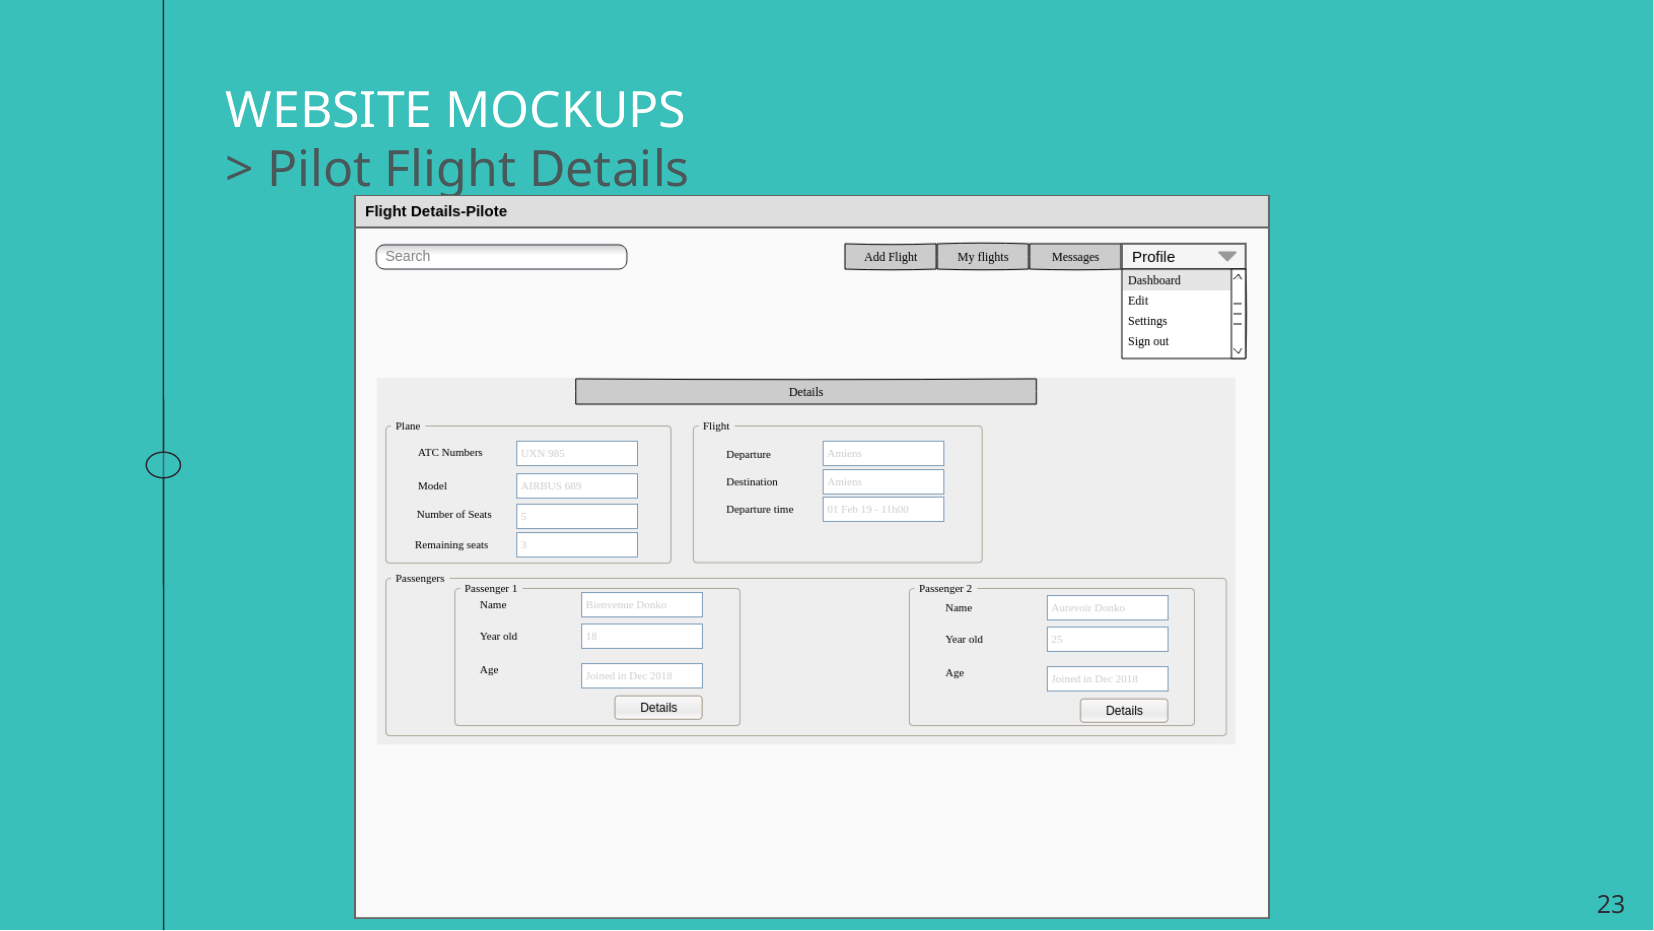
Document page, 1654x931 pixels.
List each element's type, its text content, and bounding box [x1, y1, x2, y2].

title > Pilot Flight Details [210, 153, 1451, 212]
picture [354, 195, 1270, 919]
title WEBSITE MOCKUPS [210, 90, 1451, 153]
slide_number <numéro> [1541, 873, 1641, 931]
